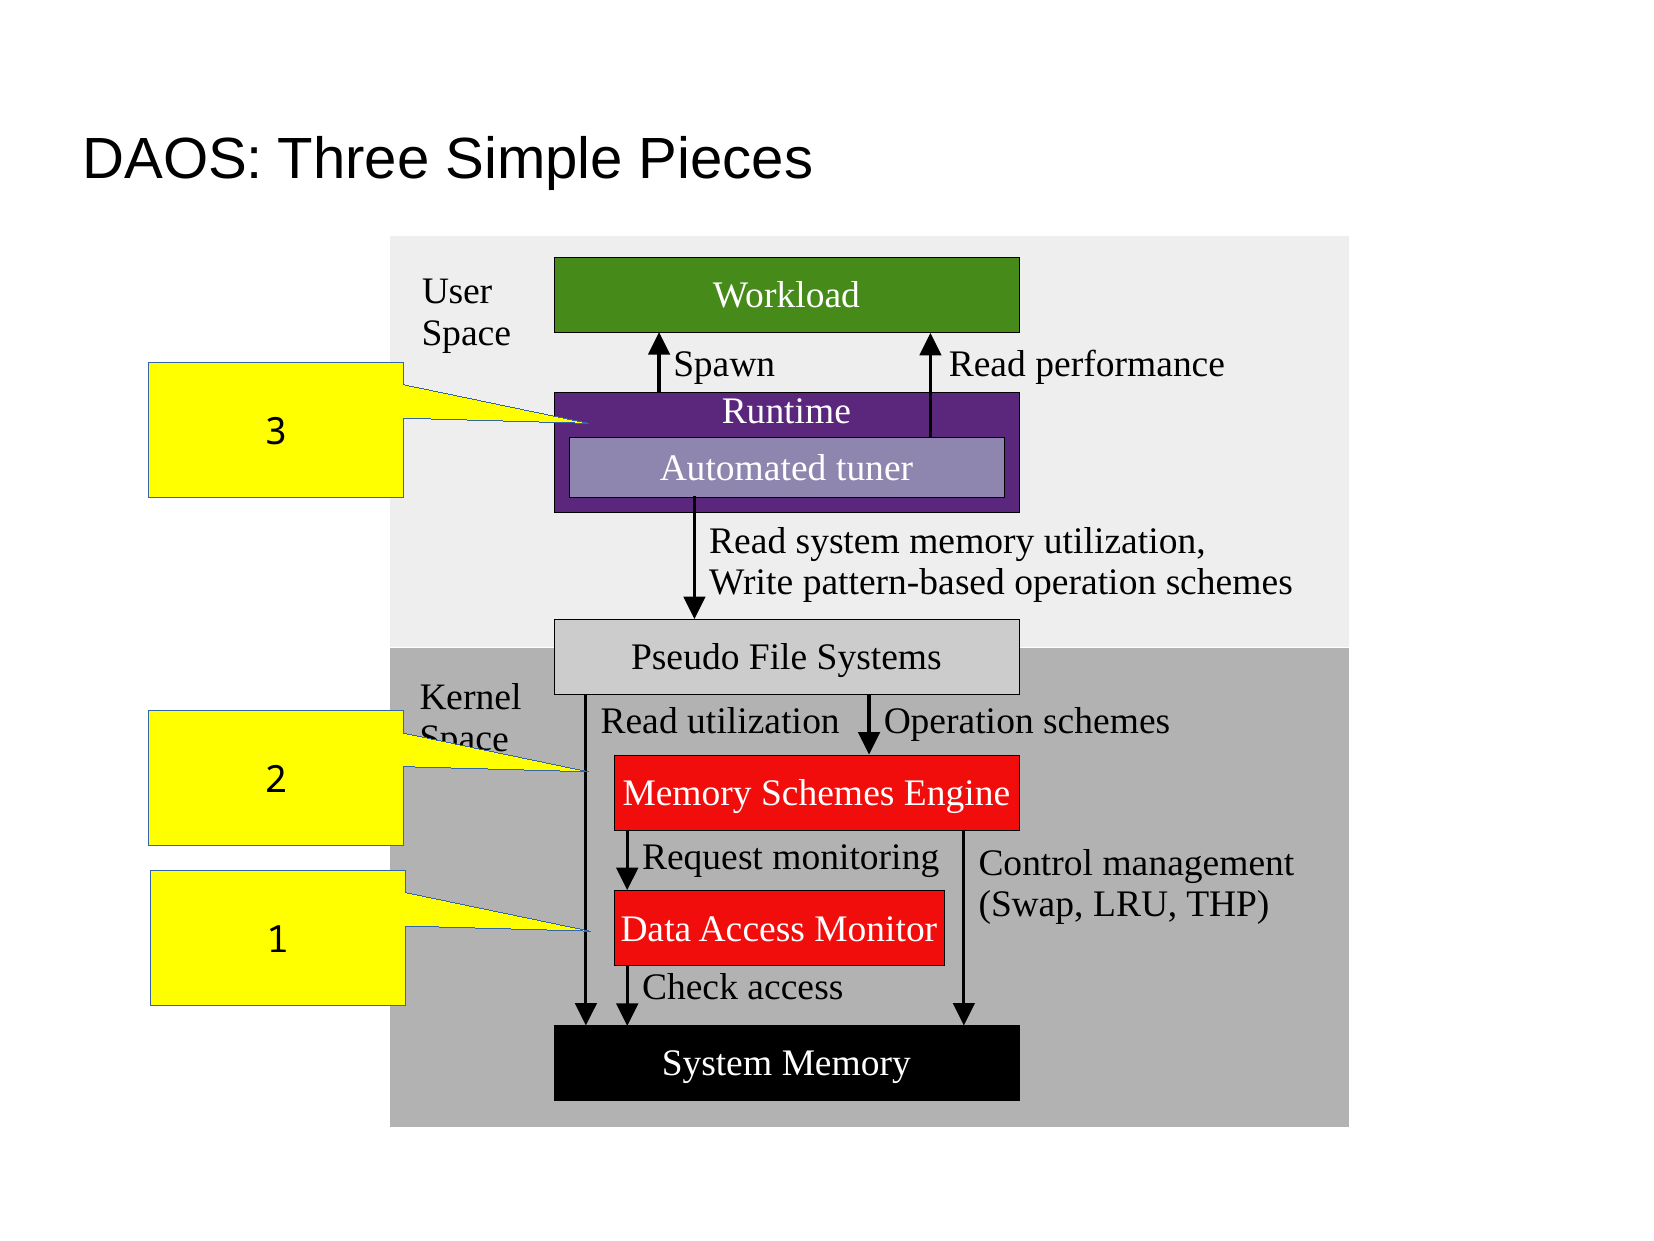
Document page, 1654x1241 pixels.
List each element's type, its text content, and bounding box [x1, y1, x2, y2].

text_box Runtime [696, 392, 1020, 512]
text_box [629, 1016, 963, 1025]
text_box 1 [150, 870, 591, 1006]
text_box Data Access Monitor [614, 890, 945, 966]
text_box Kernel Space [404, 668, 570, 767]
text_box Operation schemes [869, 693, 1200, 753]
text_box 2 [148, 710, 589, 846]
text_box User Space [406, 262, 675, 363]
text_box Memory Schemes Engine [614, 755, 1020, 831]
text_box [674, 333, 929, 392]
text_box [587, 752, 868, 1025]
text_box [569, 695, 584, 770]
text_box Workload [554, 257, 1020, 333]
text_box [389, 235, 1350, 1128]
text_box Spawn [658, 335, 795, 393]
text_box Runtime [554, 392, 929, 513]
text_box [389, 767, 584, 929]
text_box [389, 419, 693, 710]
title DAOS: Three Simple Pieces [82, 108, 1571, 210]
text_box System Memory [554, 1025, 1020, 1101]
text_box Pseudo File Systems [554, 619, 1020, 695]
text_box 3 [148, 362, 589, 498]
text_box Request monitoring [627, 831, 958, 888]
text_box Read utilization [585, 692, 916, 752]
text_box Automated tuner [569, 437, 1005, 498]
text_box Control management (Swap, LRU, THP) [963, 834, 1320, 933]
text_box Read system memory utilization, Write pattern-based operation schemes [694, 512, 1310, 652]
text_box Check access [627, 958, 958, 1018]
text_box Read performance [934, 335, 1260, 434]
text_box [628, 831, 962, 1003]
